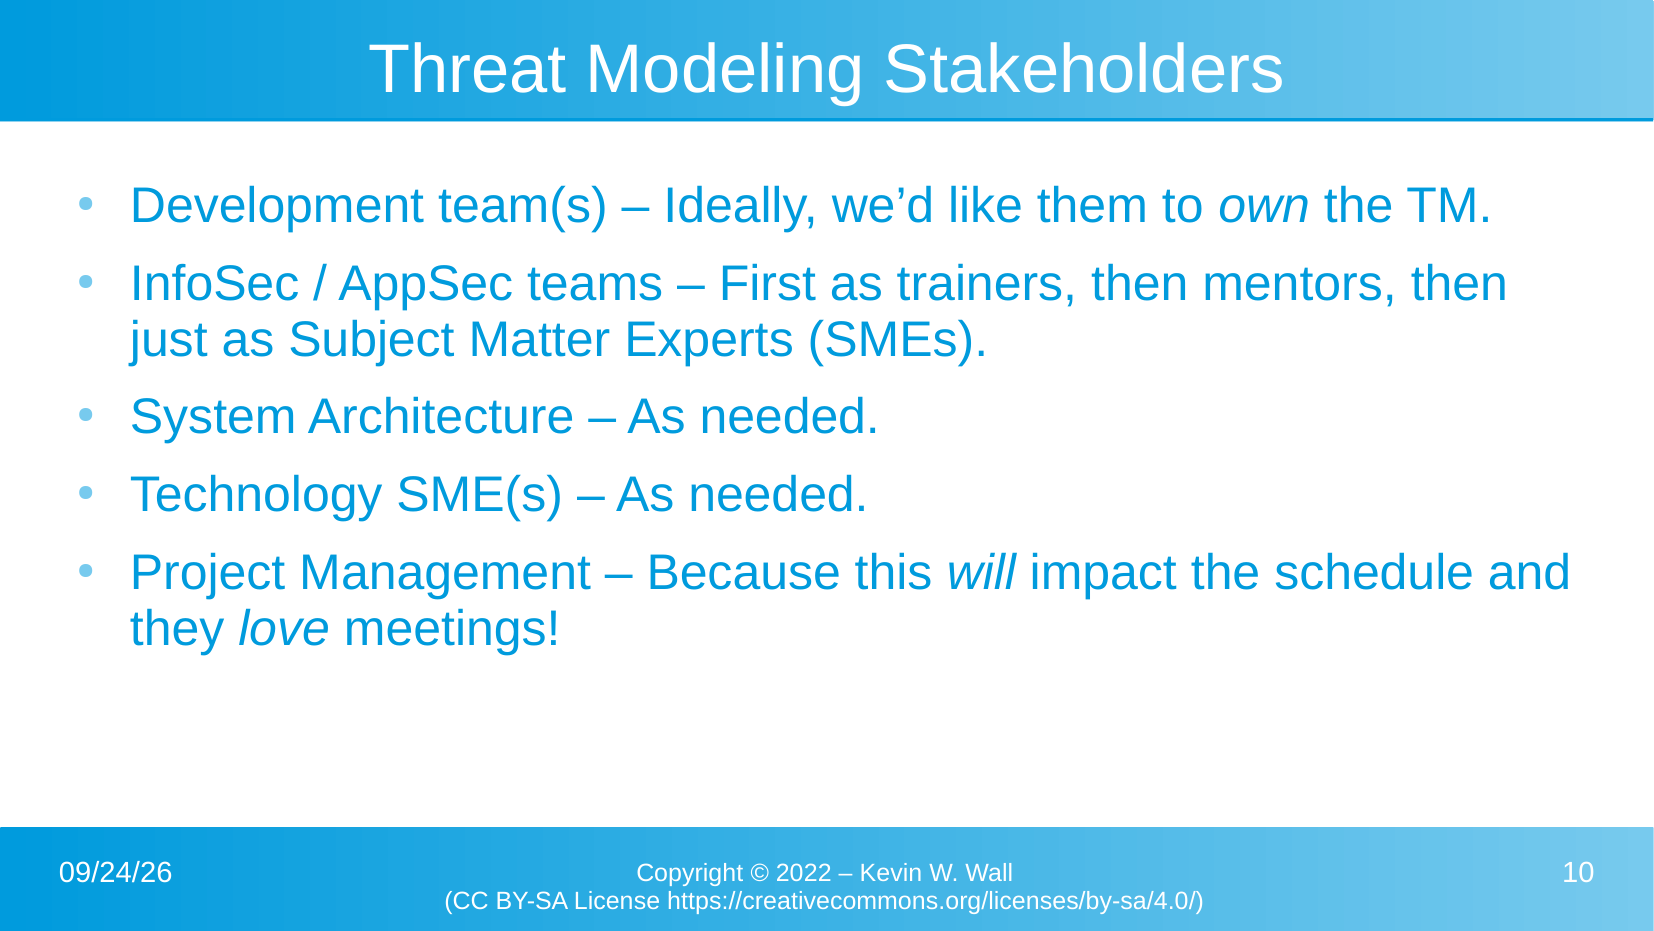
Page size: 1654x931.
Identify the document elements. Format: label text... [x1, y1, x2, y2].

title Threat Modeling Stakeholders [59, 29, 1595, 108]
list Development team(s) – Ideally, we’d like them to own the TM. InfoSec / AppSec teams – First as trainers, then mentors, then just as Subject Matter Experts (SMEs). System Architecture – As needed. Technology SME(s) – As needed. Project Management – Because this will impact the schedule and they love meetings! [59, 177, 1595, 768]
